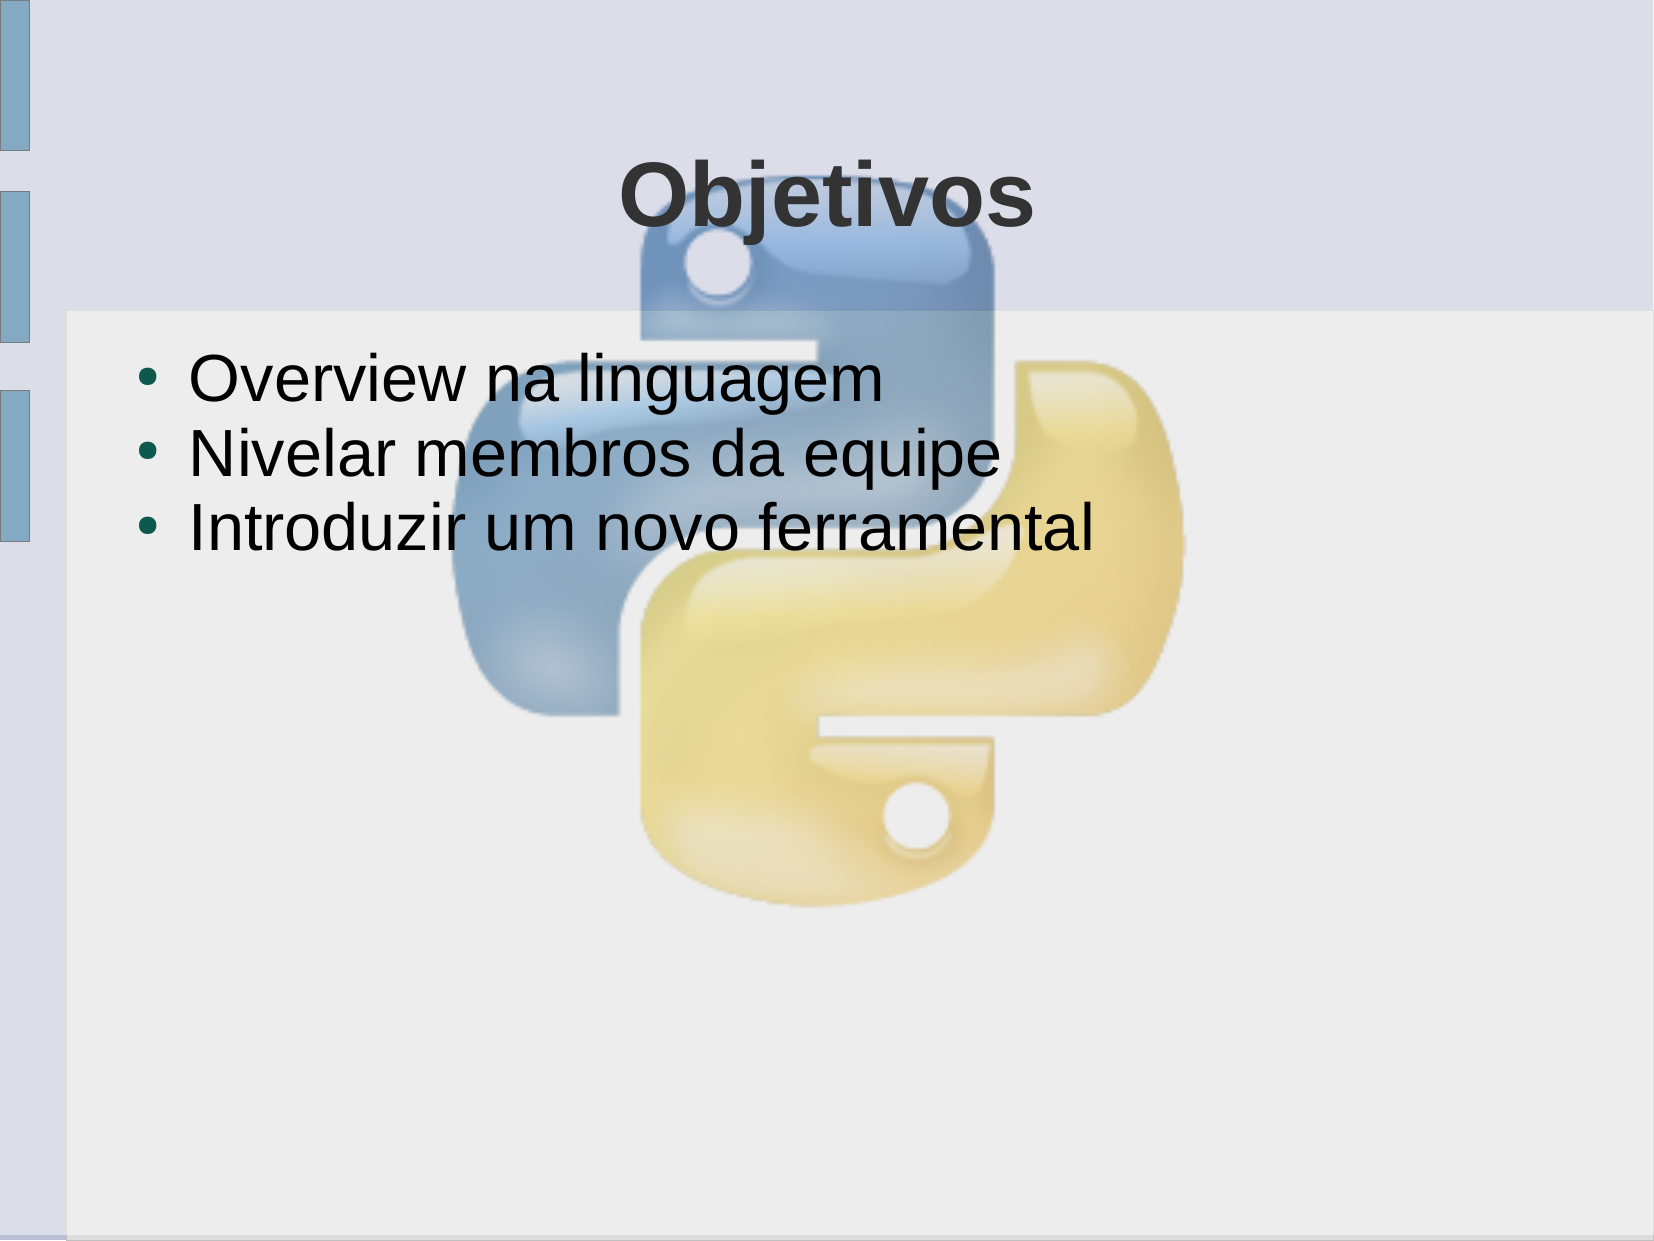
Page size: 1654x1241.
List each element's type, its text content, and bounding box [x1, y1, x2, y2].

title Objetivos [121, 91, 1534, 299]
list Overview na linguagem Nivelar membros da equipe Introduzir um novo ferramental [118, 340, 1531, 1123]
picture [0, 0, 1654, 1235]
